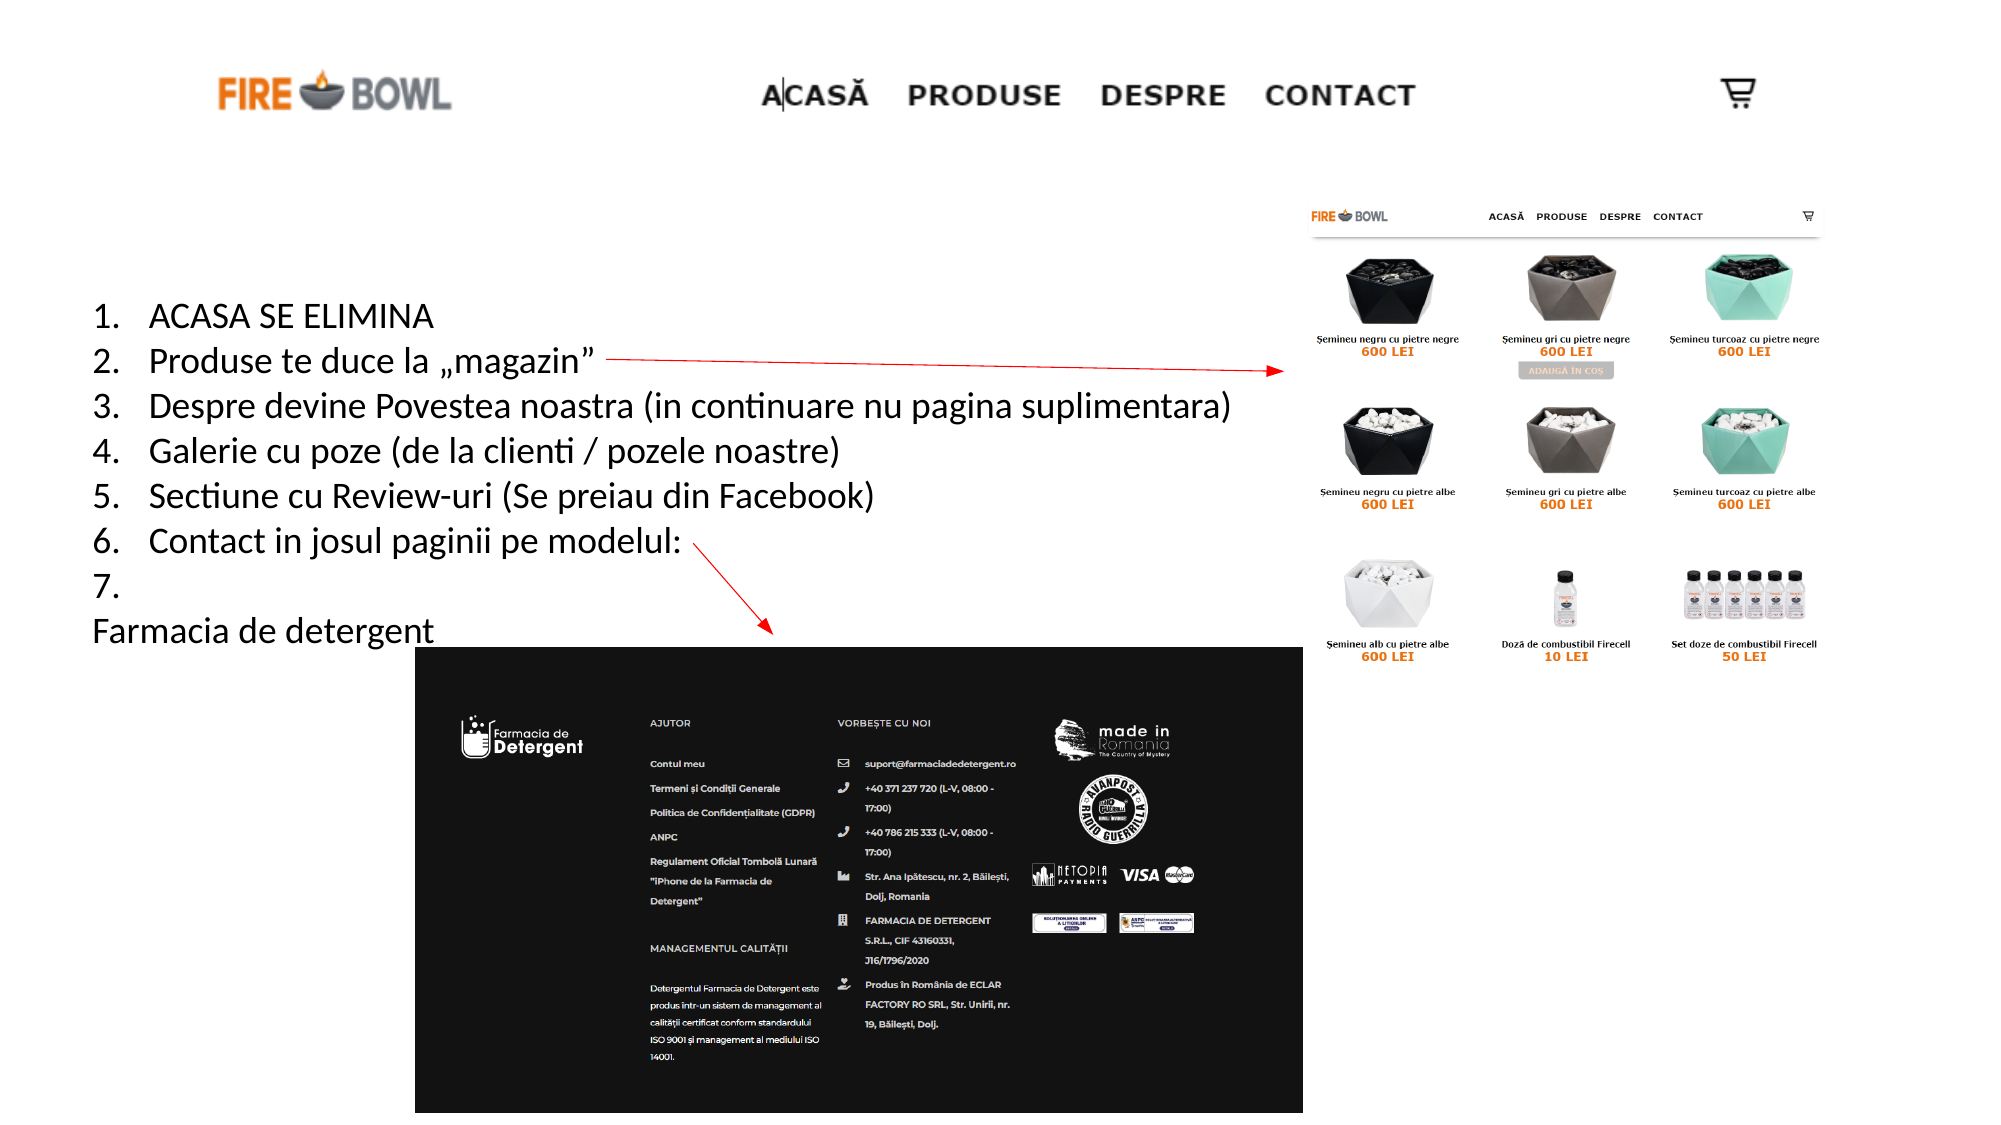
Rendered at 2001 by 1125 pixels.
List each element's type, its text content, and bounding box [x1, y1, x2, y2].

picture [176, 43, 1824, 173]
text_box ACASA SE ELIMINA Produse te duce la „magazin” Despre devine Povestea noastra (in continuare nu pagina suplimentara) Galerie cu poze (de la clienti / pozele noastre) Sectiune cu Review-uri (Se preiau din Facebook) Contact in josul paginii pe modelul: Farmacia de detergent [77, 283, 1263, 663]
picture [415, 202, 1841, 1113]
